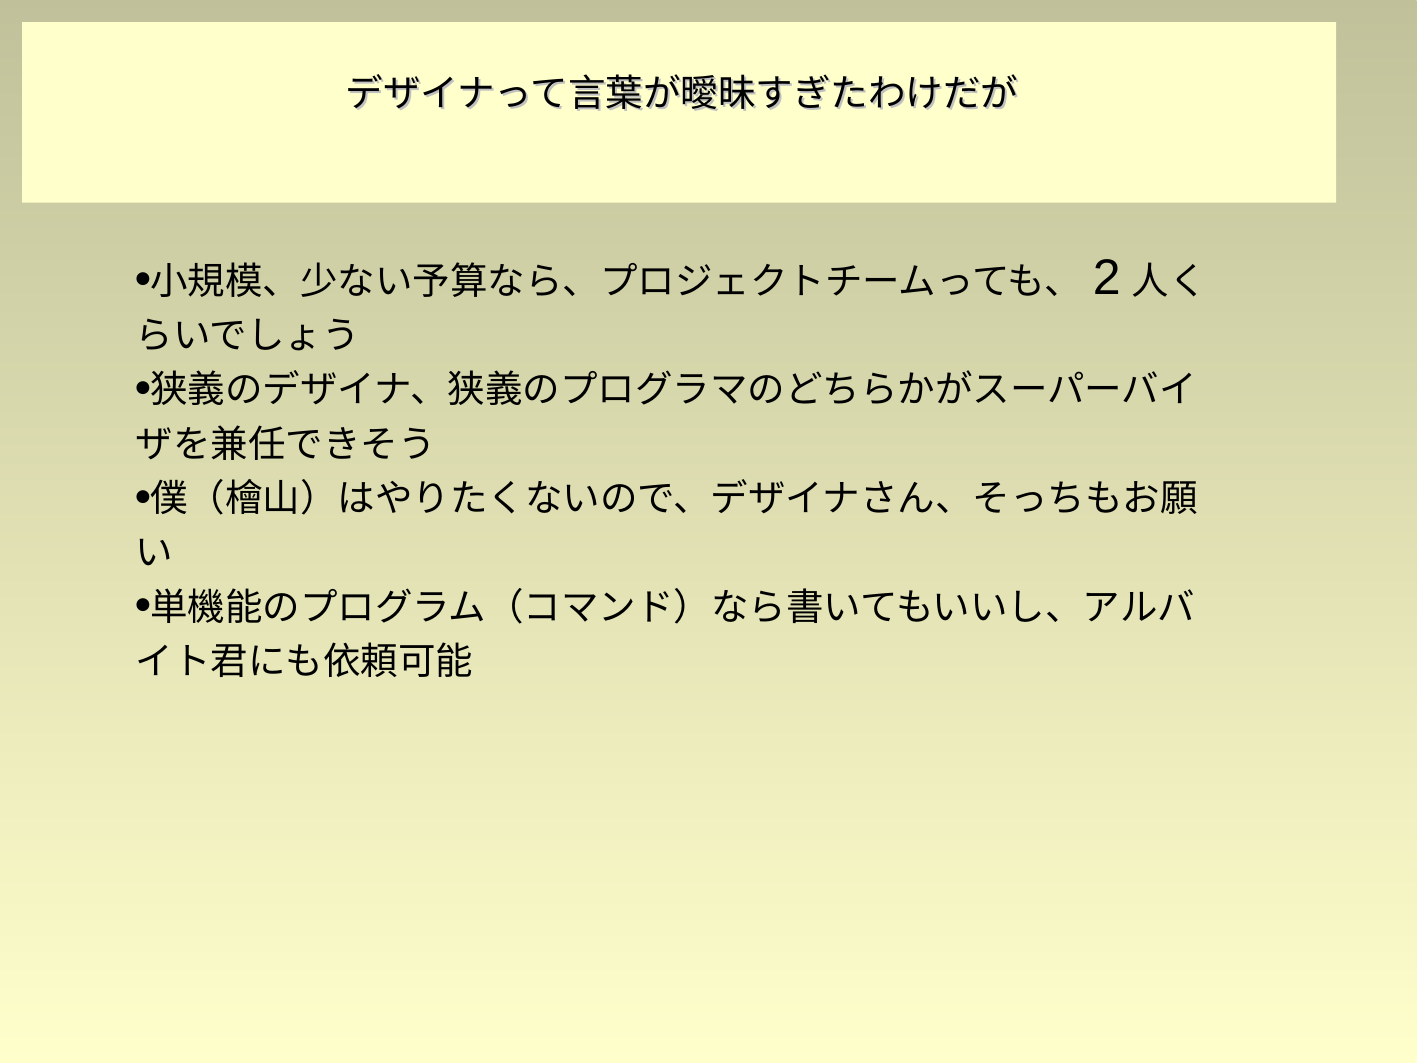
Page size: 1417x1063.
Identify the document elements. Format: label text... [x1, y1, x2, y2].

text_box 小規模、少ない予算なら、プロジェクトチームっても、2人くらいでしょう 狭義のデザイナ、狭義のプログラマのどちらかがスーパーバイザを兼任できそう 僕（檜山）はやりたくないので、デザイナさん、そっちもお願い 単機能のプログラム（コマンド）なら書いてもいいし、アルバイト君にも依頼可能 [120, 241, 1238, 1011]
text_box デザイナって言葉が曖昧すぎたわけだが [11, 55, 1353, 322]
text_box [22, 22, 1337, 55]
